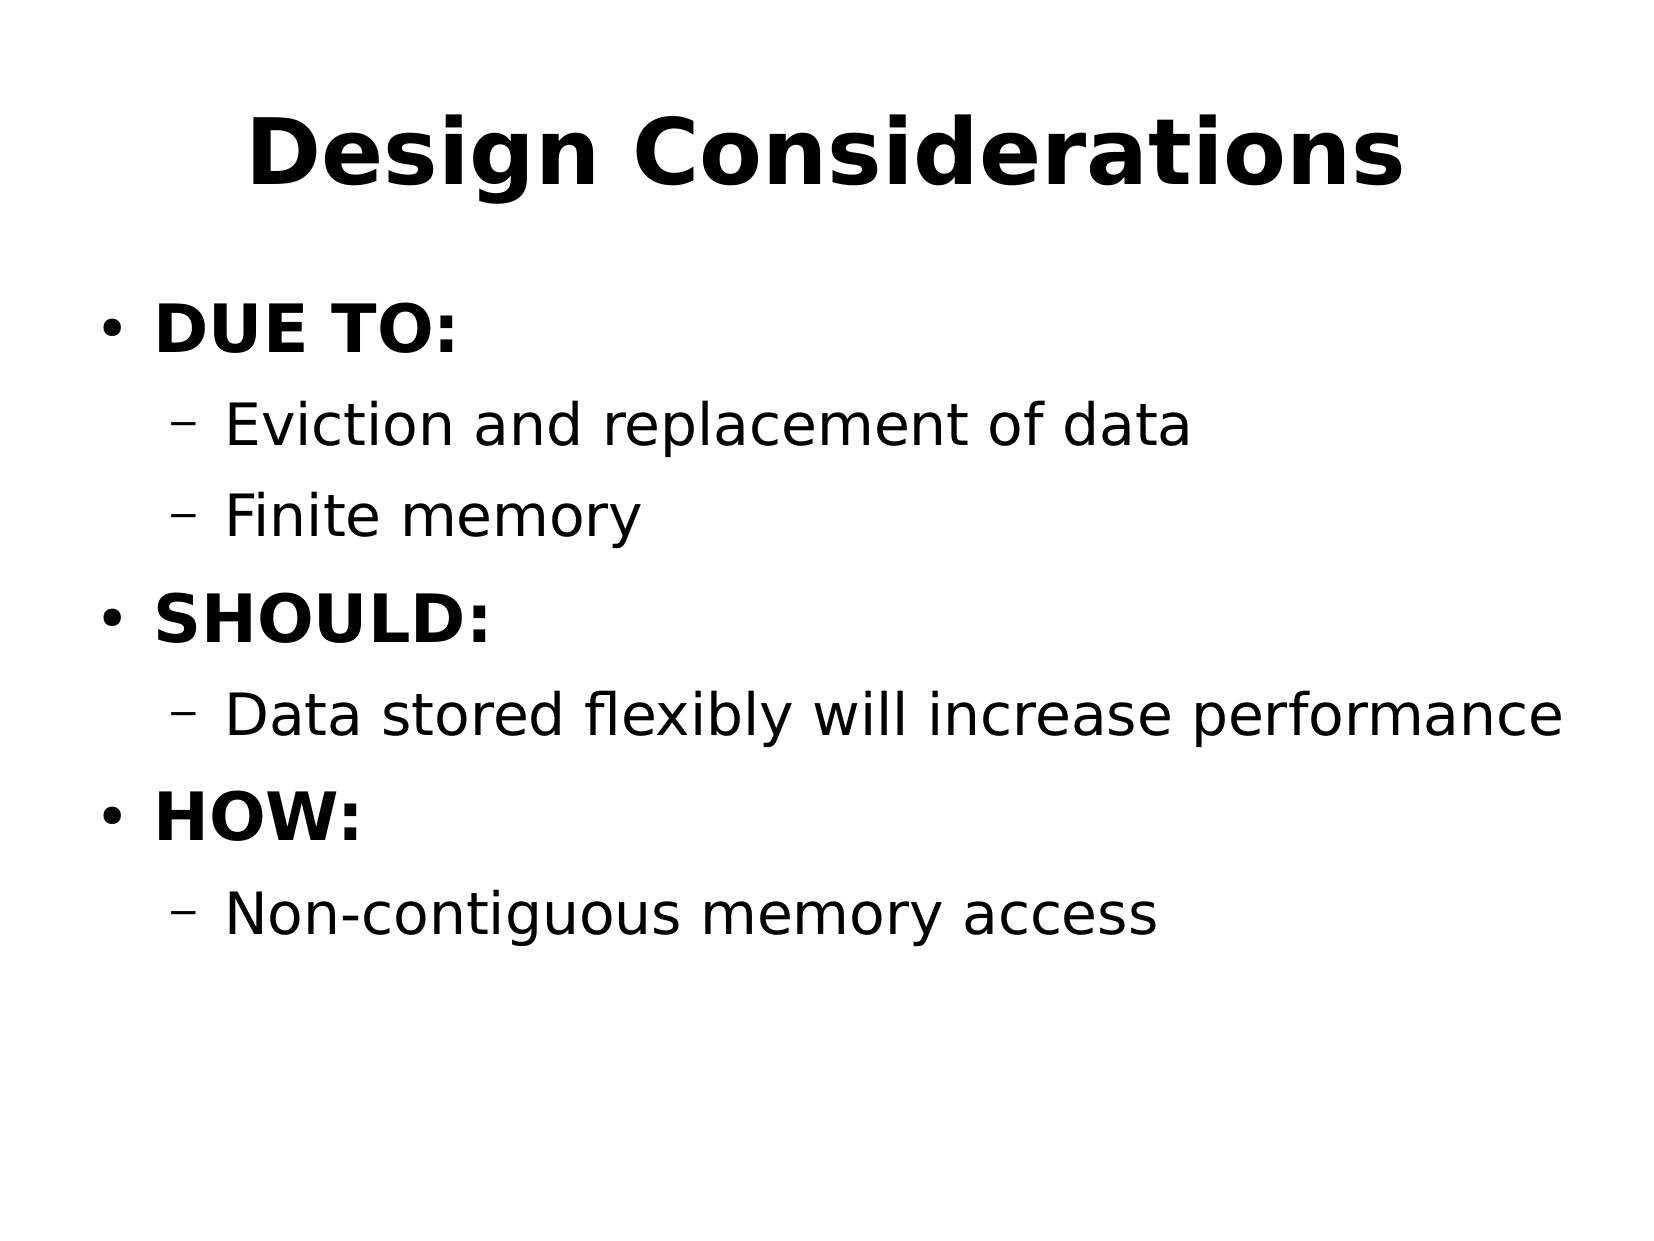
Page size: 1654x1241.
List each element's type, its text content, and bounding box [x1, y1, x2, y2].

title Design Considerations [82, 49, 1571, 257]
list DUE TO: Eviction and replacement of data Finite memory SHOULD: Data stored flexibly will increase performance HOW: Non-contiguous memory access [82, 290, 1571, 1010]
